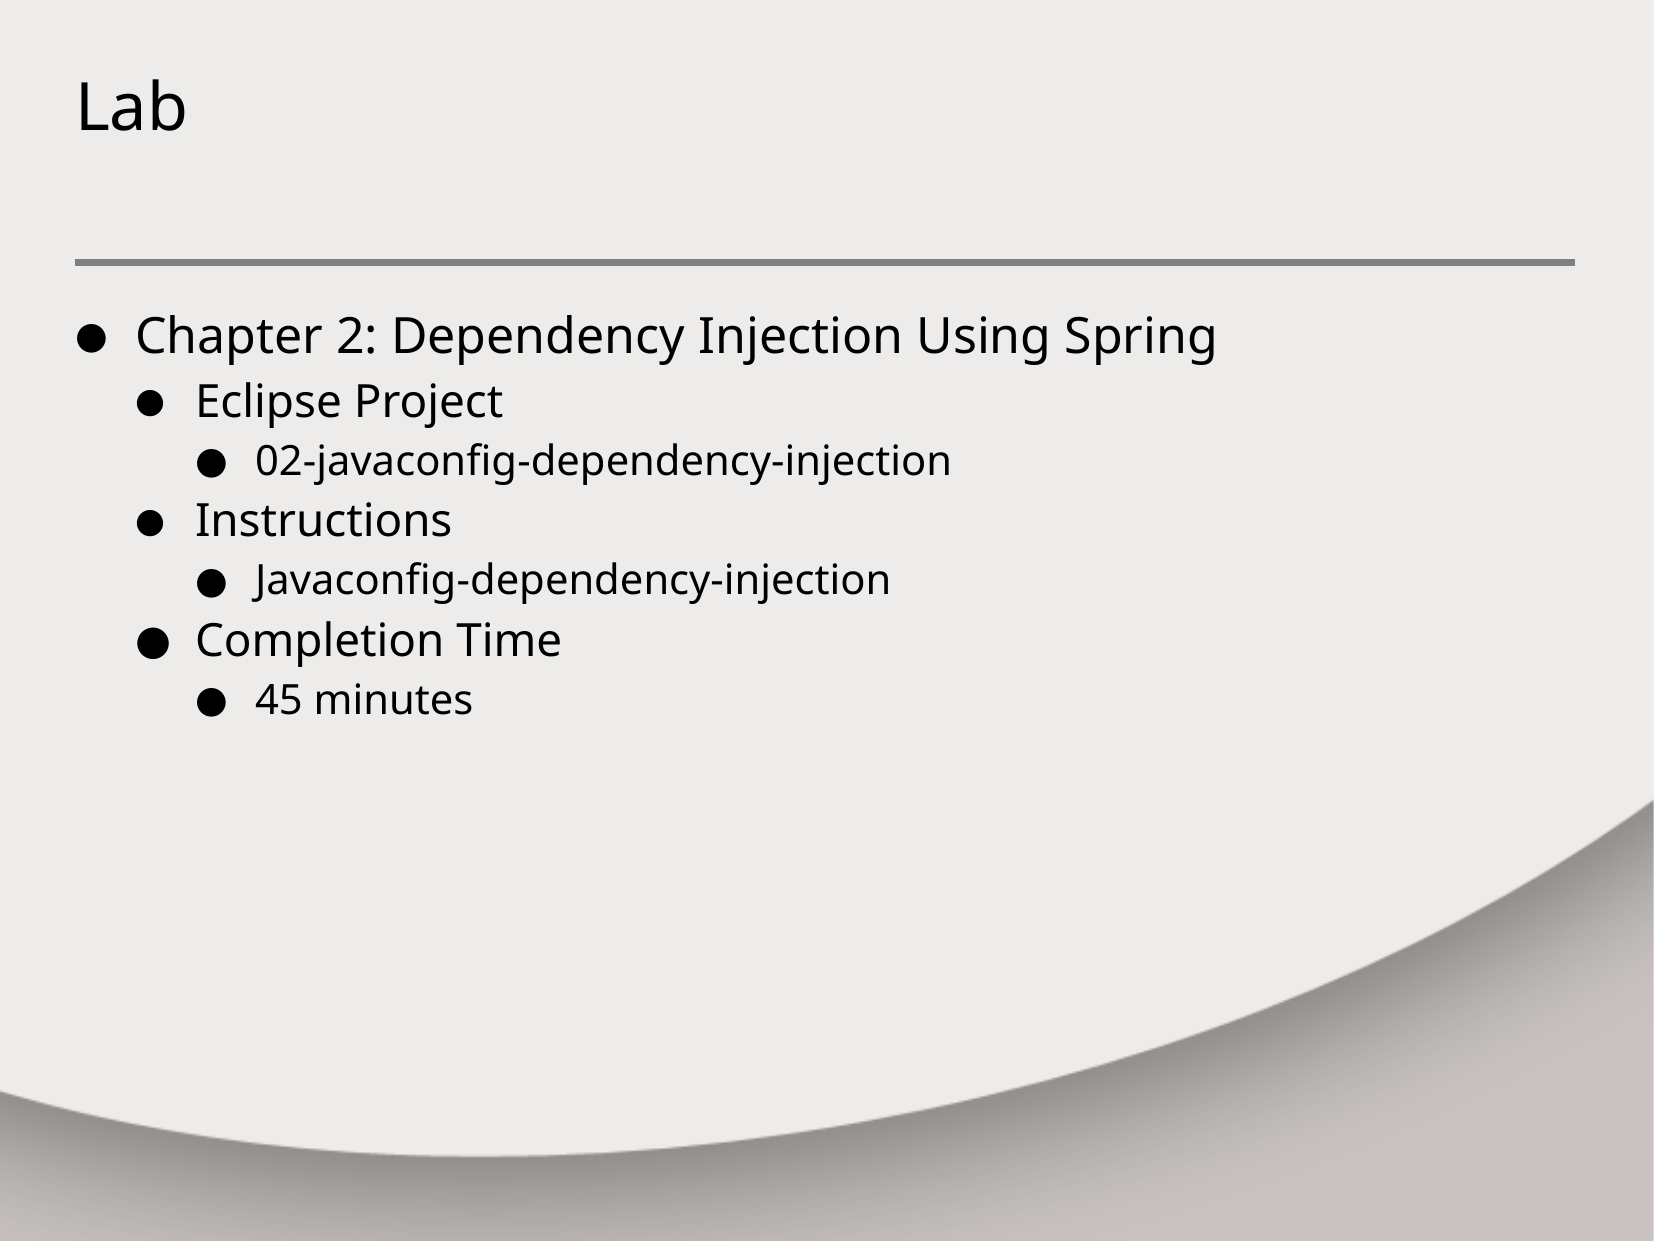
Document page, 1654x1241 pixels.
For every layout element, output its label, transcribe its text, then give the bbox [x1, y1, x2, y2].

list Chapter 2: Dependency Injection Using Spring Eclipse Project 02-javaconfig-dependency-injection Instructions Javaconfig-dependency-injection Completion Time 45 minutes [75, 300, 1576, 1163]
picture [0, 0, 1654, 1241]
title Lab [75, 75, 1576, 226]
